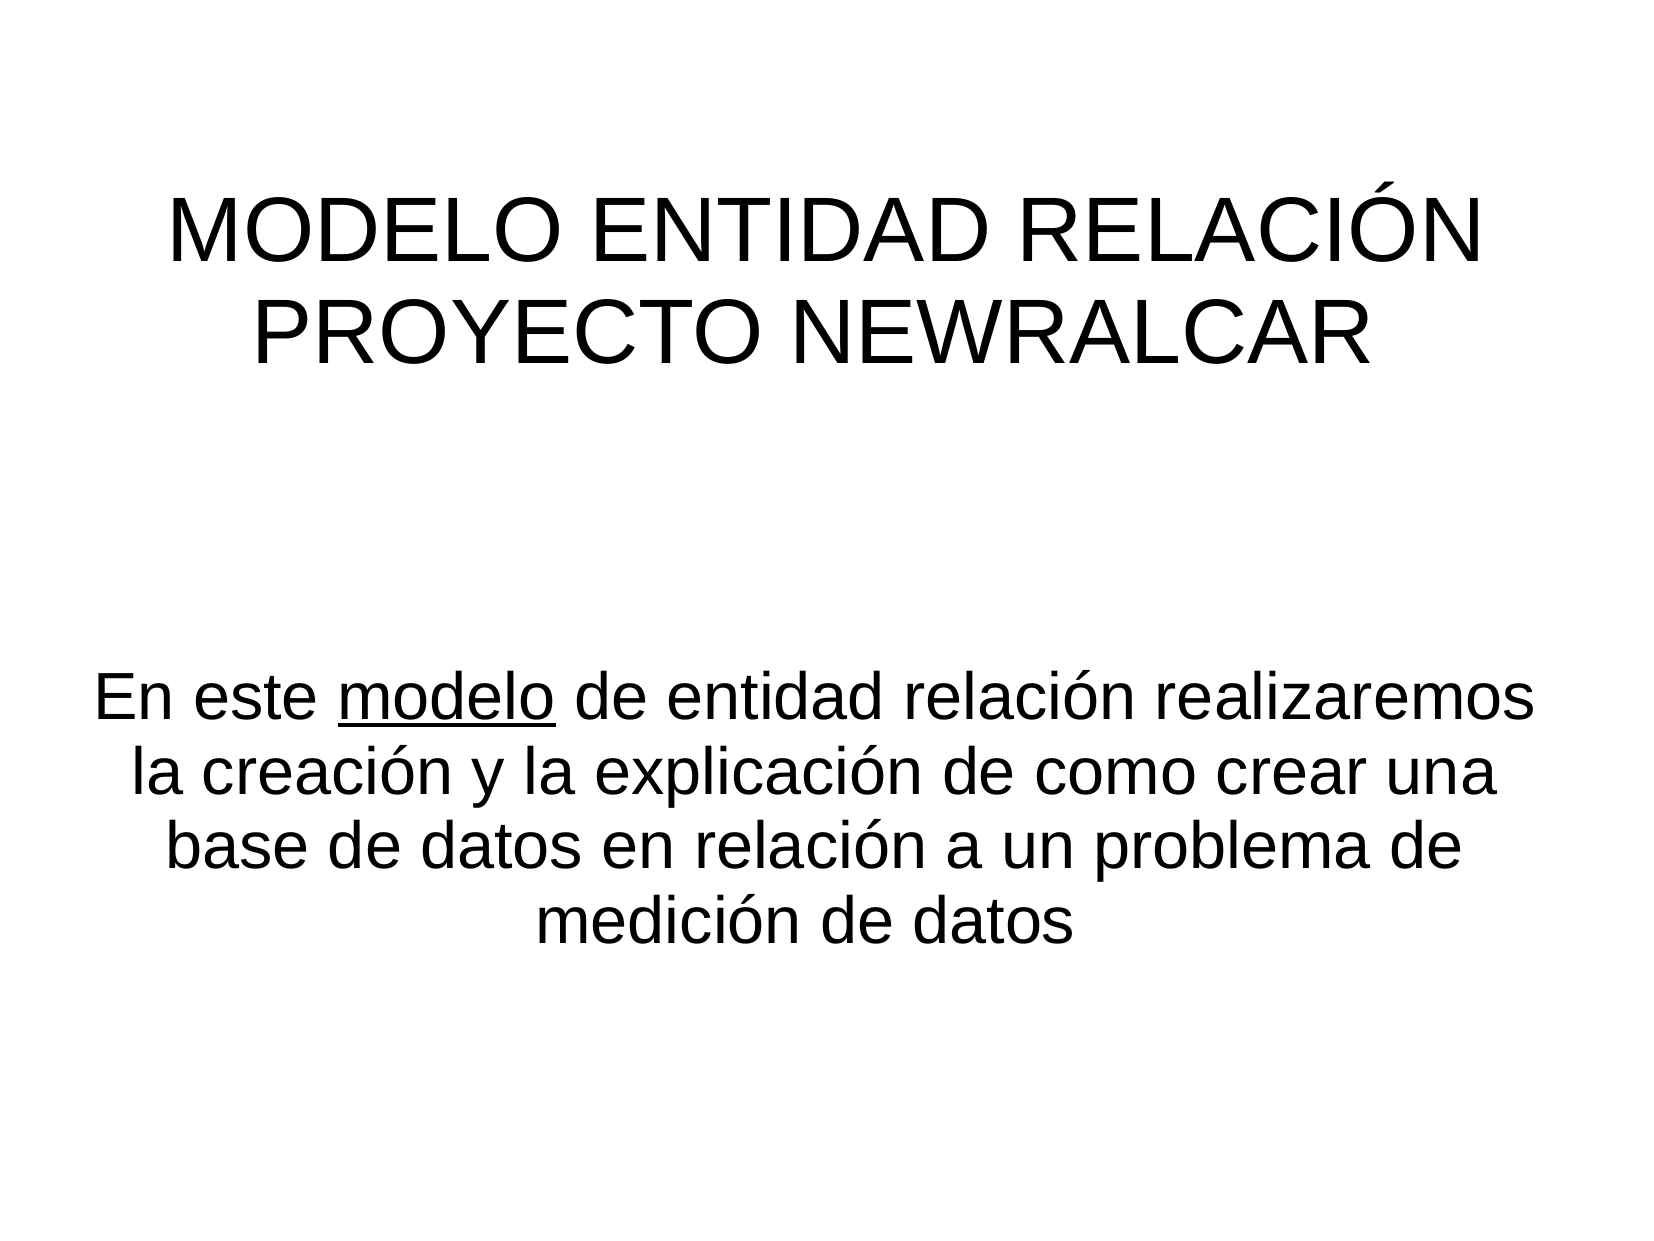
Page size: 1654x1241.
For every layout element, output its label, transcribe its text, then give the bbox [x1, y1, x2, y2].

subtitle En este modelo de entidad relación realizaremos la creación y la explicación de como crear una base de datos en relación a un problema de medición de datos [70, 448, 1559, 1169]
title MODELO ENTIDAD RELACIÓN PROYECTO NEWRALCAR [82, 82, 1571, 479]
